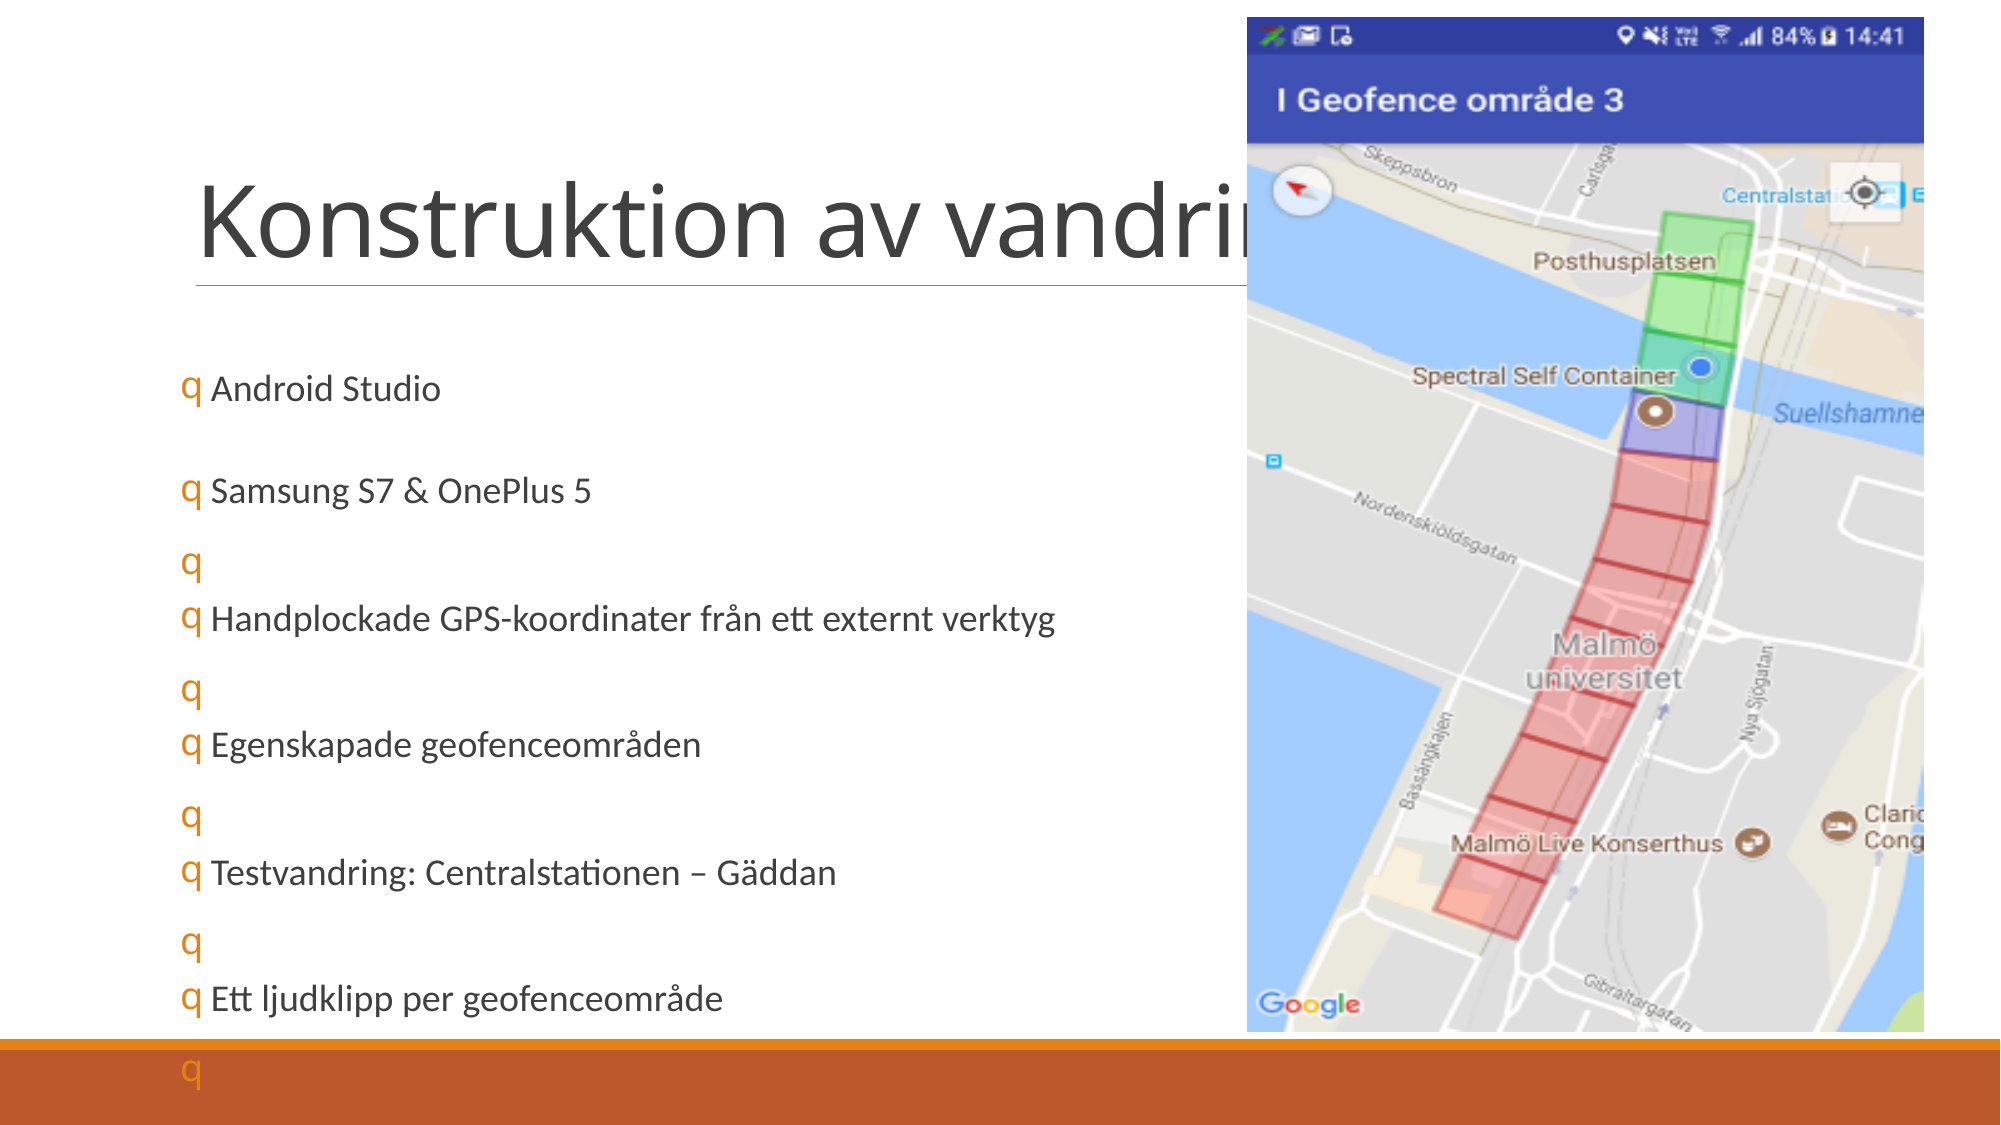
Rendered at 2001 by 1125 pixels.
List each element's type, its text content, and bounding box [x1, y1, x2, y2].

picture [1247, 17, 1924, 1032]
title Konstruktion av vandring [180, 47, 1247, 286]
list Android Studio Samsung S7 & OnePlus 5 Handplockade GPS-koordinater från ett externt verktyg Egenskapade geofenceområden Testvandring: Centralstationen – Gäddan Ett ljudklipp per geofenceområde [180, 302, 1247, 1032]
